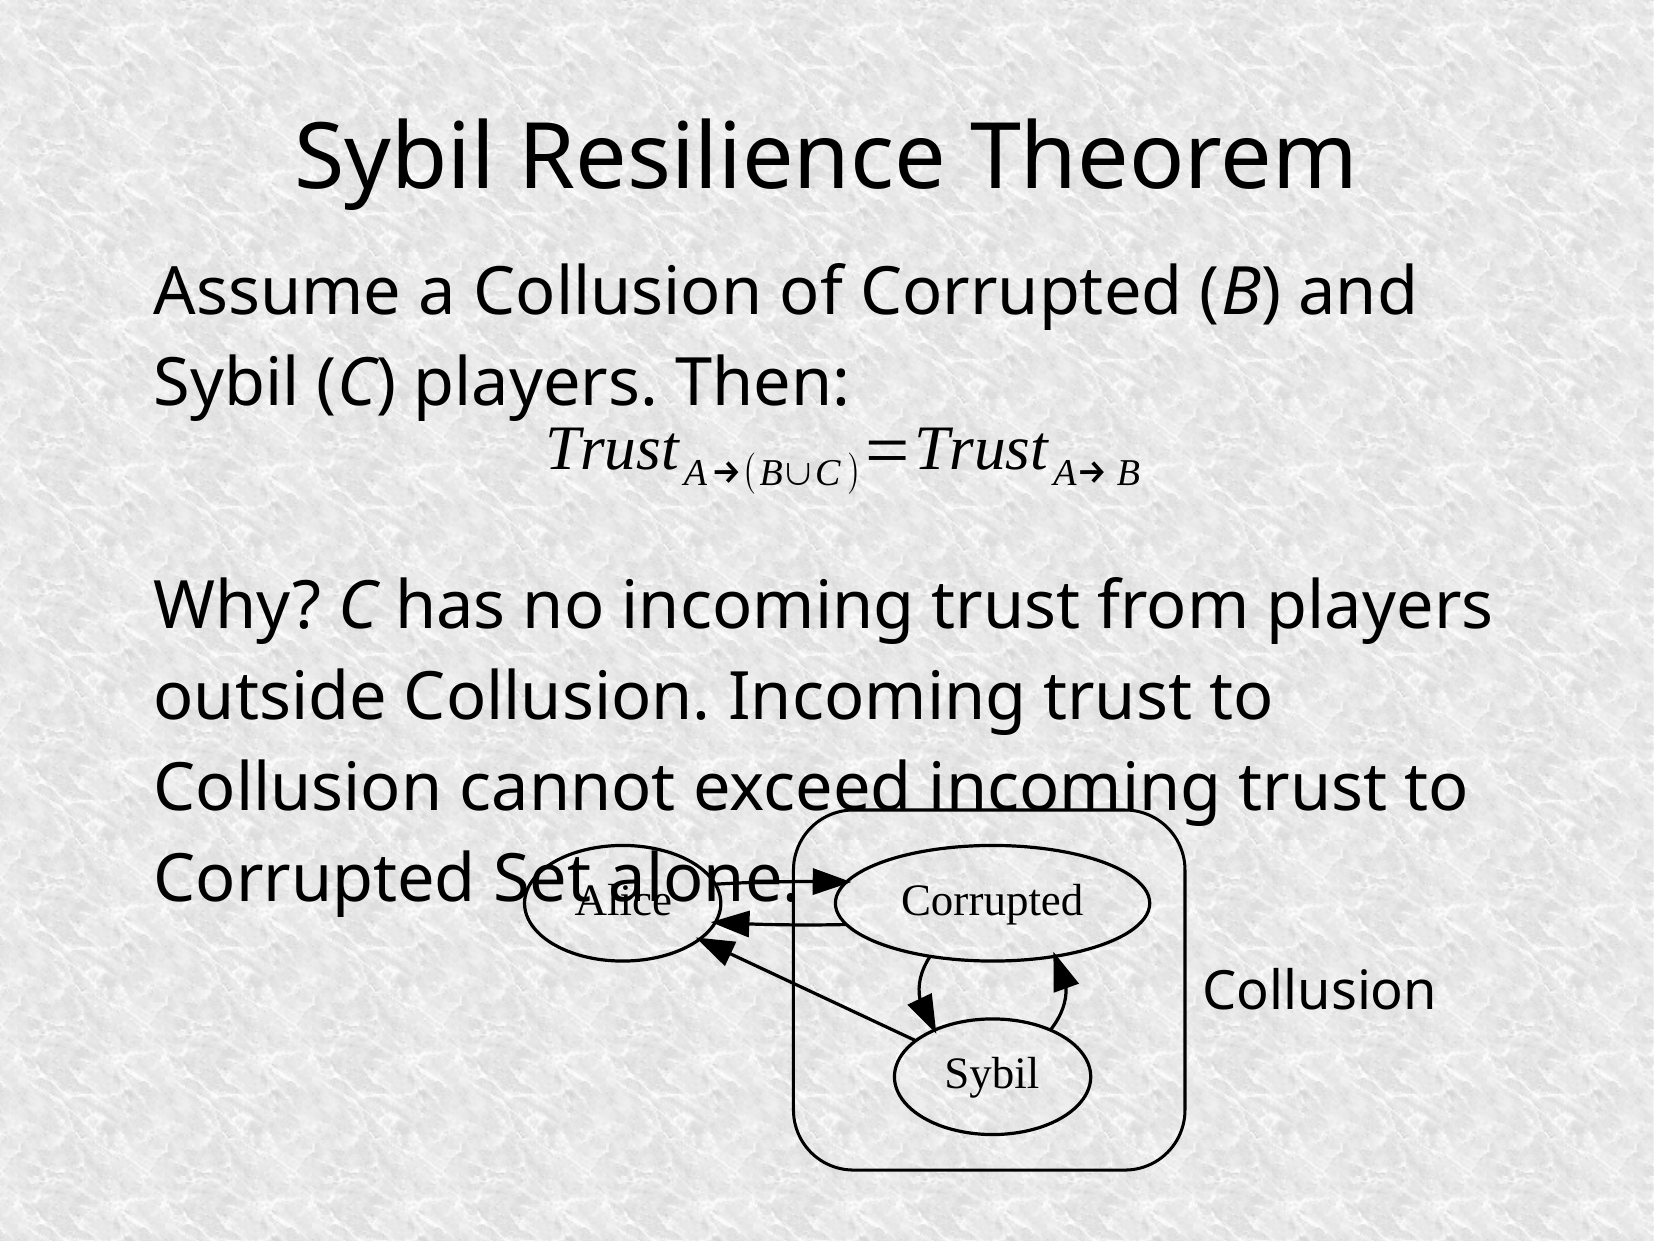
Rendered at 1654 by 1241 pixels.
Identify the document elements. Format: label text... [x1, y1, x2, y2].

picture [0, 0, 1654, 1241]
list Assume a Collusion of Corrupted (B) and Sybil (C) players. Then: Why? C has no incoming trust from players outside Collusion. Incoming trust to Collusion cannot exceed incoming trust to Corrupted Set alone. [82, 242, 1571, 963]
chart [529, 414, 1155, 498]
text_box Collusion [1216, 944, 1456, 1020]
title Sybil Resilience Theorem [82, 49, 1571, 242]
